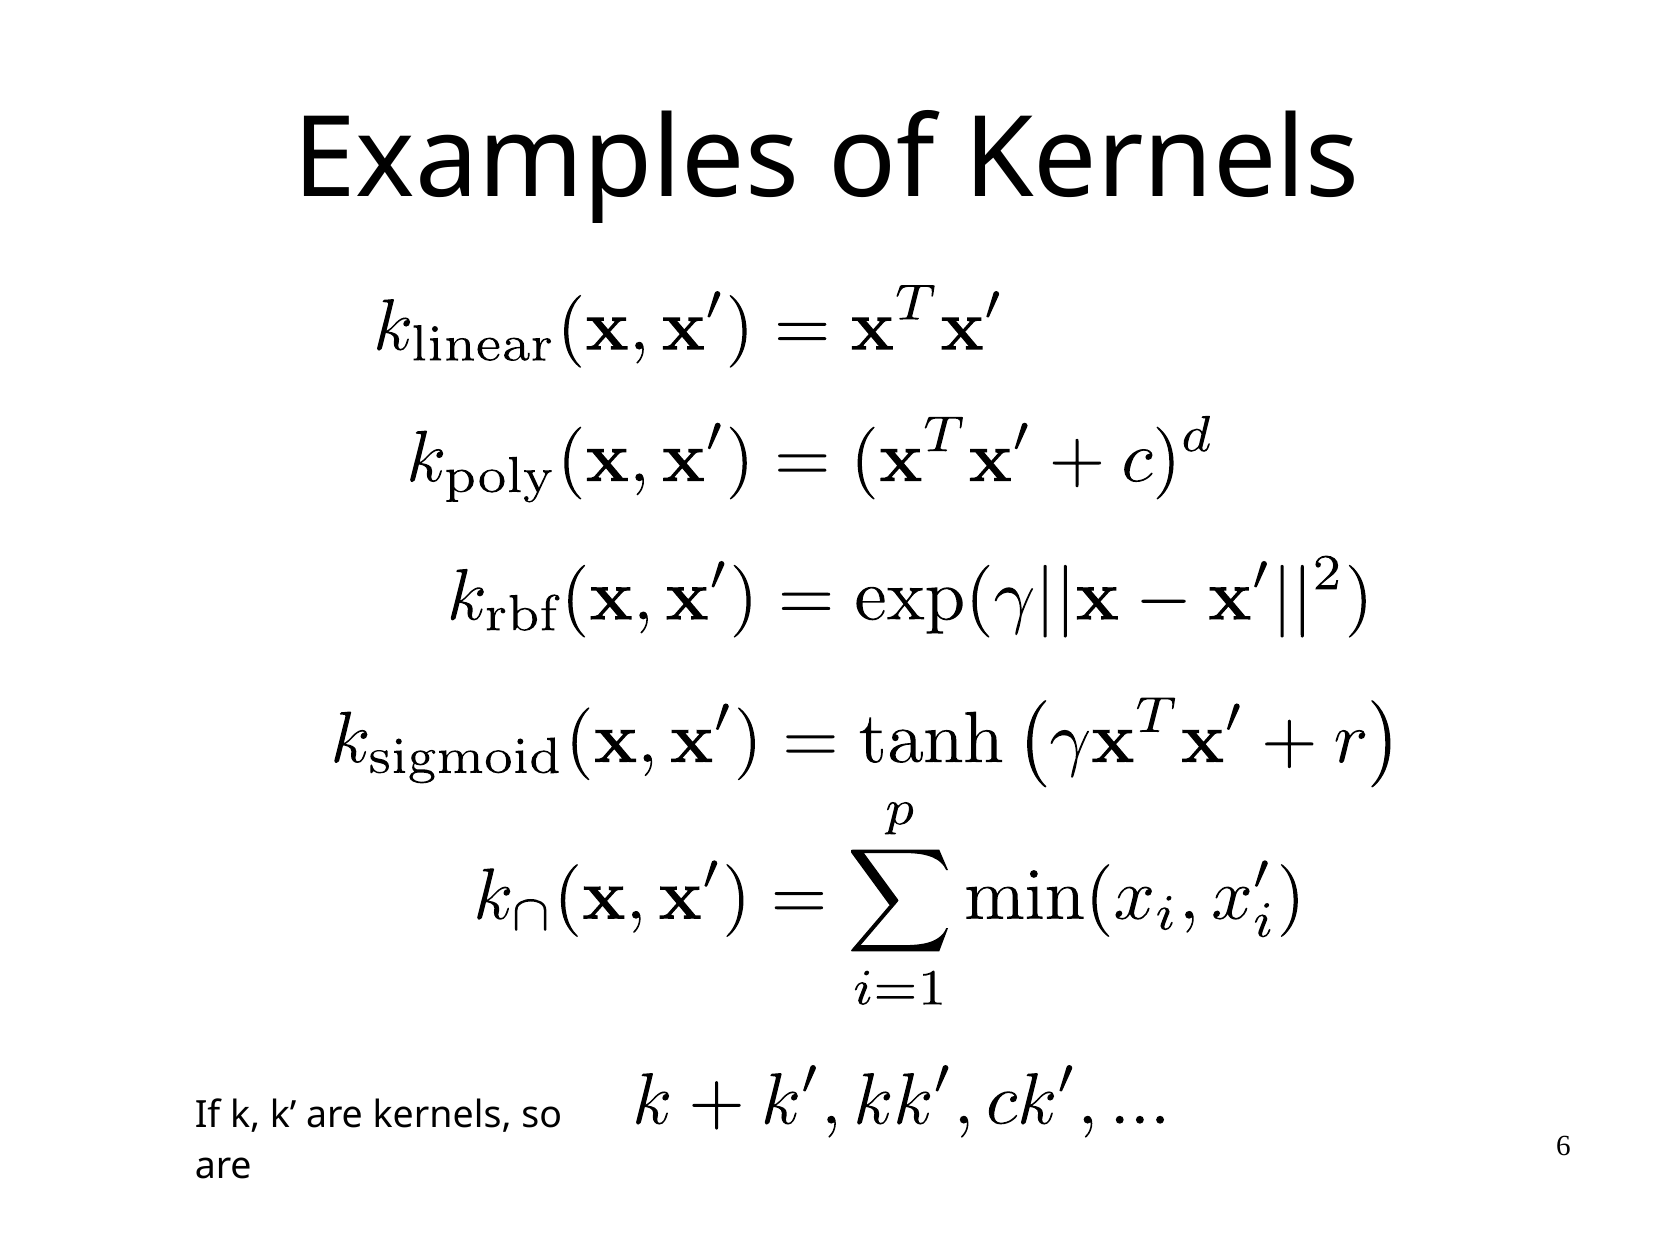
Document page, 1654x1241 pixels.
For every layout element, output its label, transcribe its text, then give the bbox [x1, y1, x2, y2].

text_box [406, 415, 1211, 503]
title Examples of Kernels [82, 49, 1571, 257]
text_box [473, 801, 1306, 1006]
text_box [446, 555, 1374, 638]
text_box If k, k’ are kernels, so are [180, 1080, 618, 1171]
text_box [373, 284, 1001, 368]
text_box [330, 697, 1402, 788]
text_box [632, 1065, 1171, 1138]
